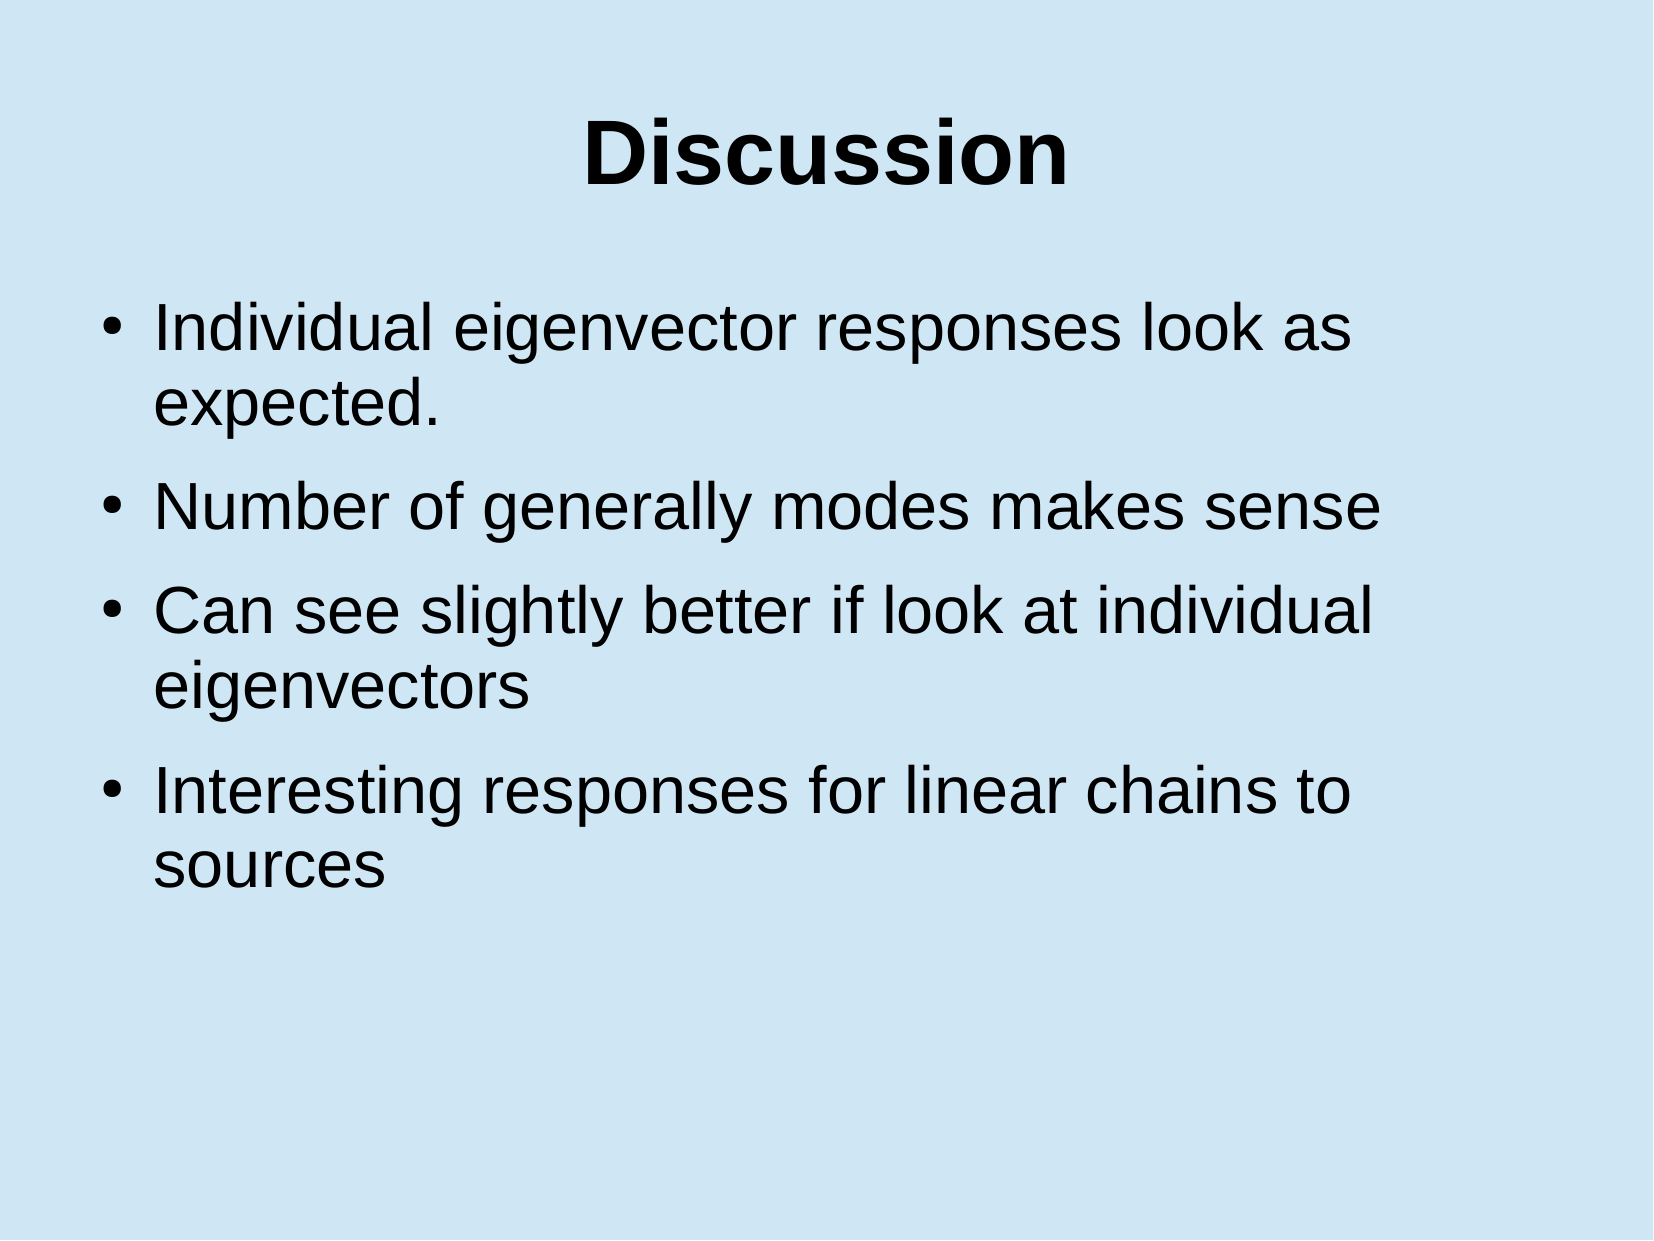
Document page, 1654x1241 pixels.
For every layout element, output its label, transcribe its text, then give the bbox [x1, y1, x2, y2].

title Discussion [82, 49, 1571, 257]
list Individual eigenvector responses look as expected. Number of generally modes makes sense Can see slightly better if look at individual eigenvectors Interesting responses for linear chains to sources [82, 290, 1571, 1010]
